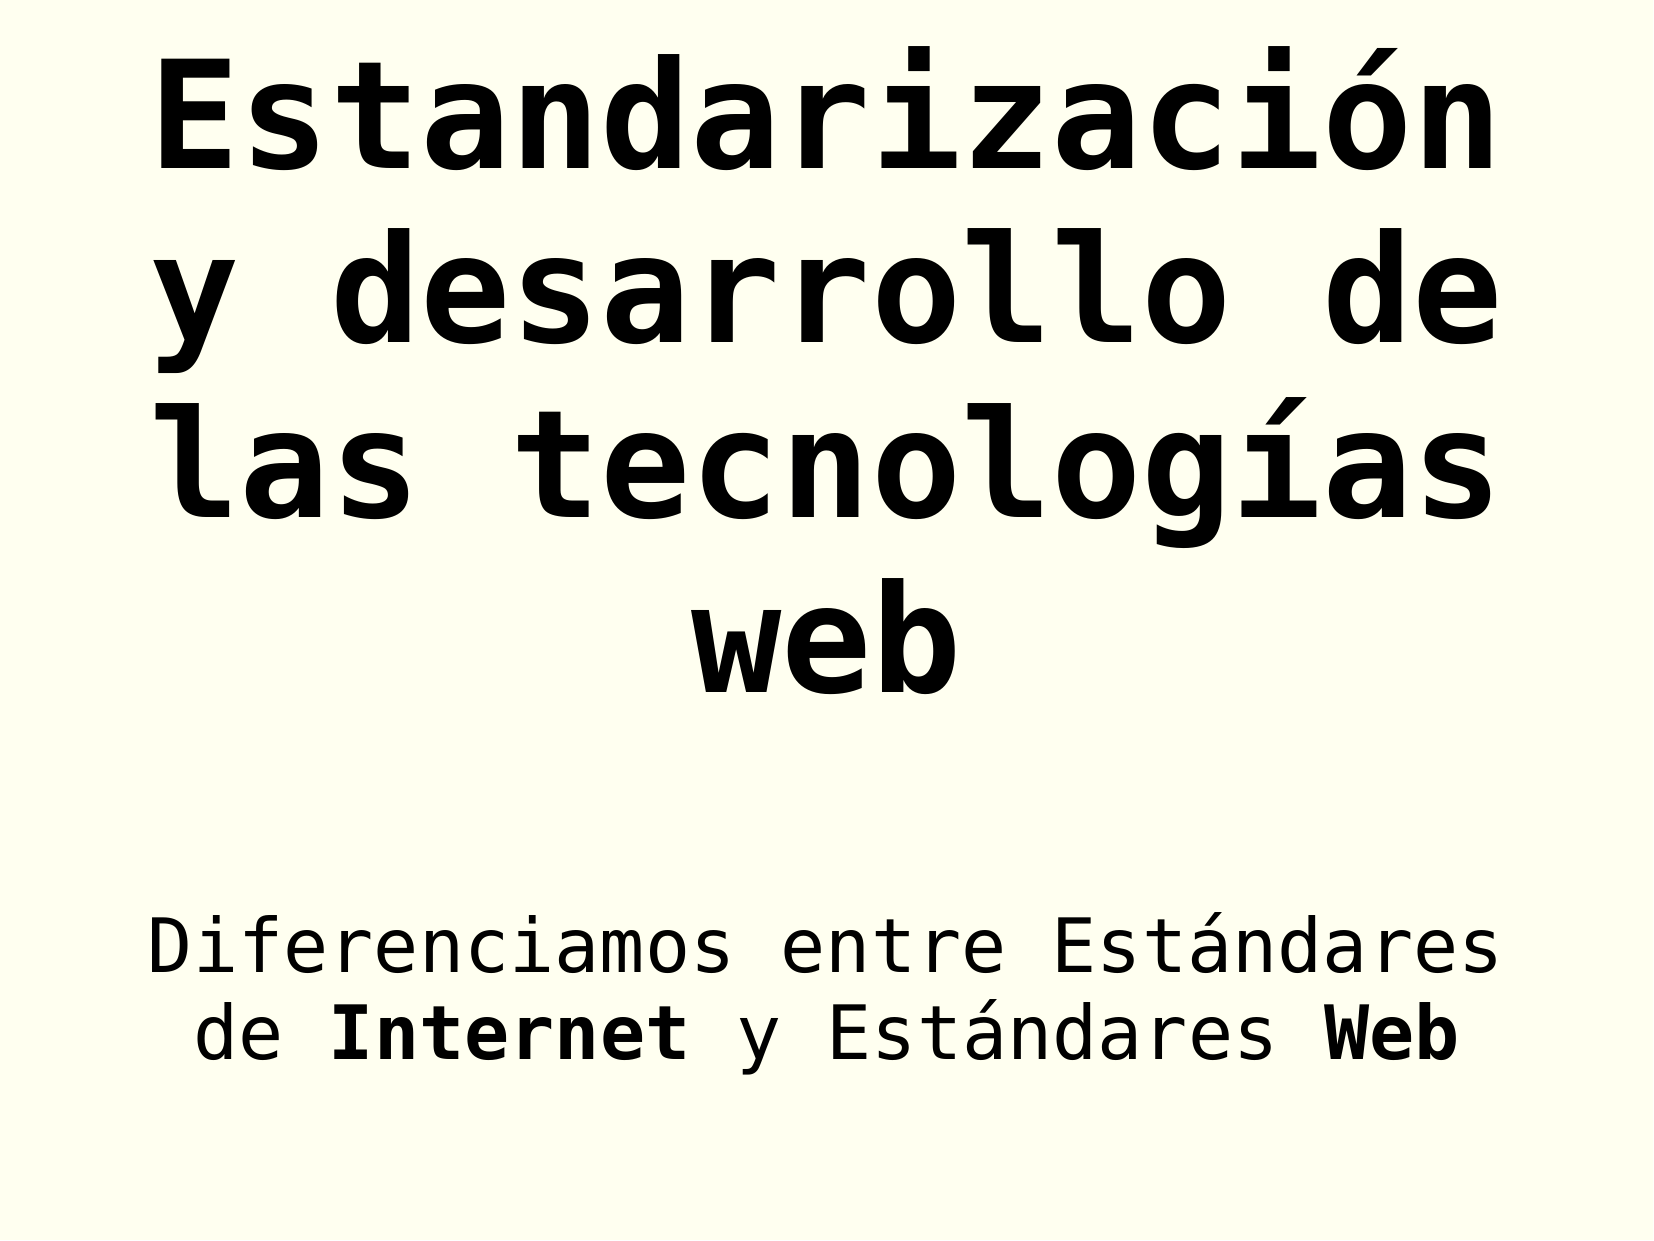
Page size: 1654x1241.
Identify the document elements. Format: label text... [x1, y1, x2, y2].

subtitle Estandarización y desarrollo de las tecnologías web Diferenciamos entre Estándares de Internet y Estándares Web [82, 28, 1571, 1078]
